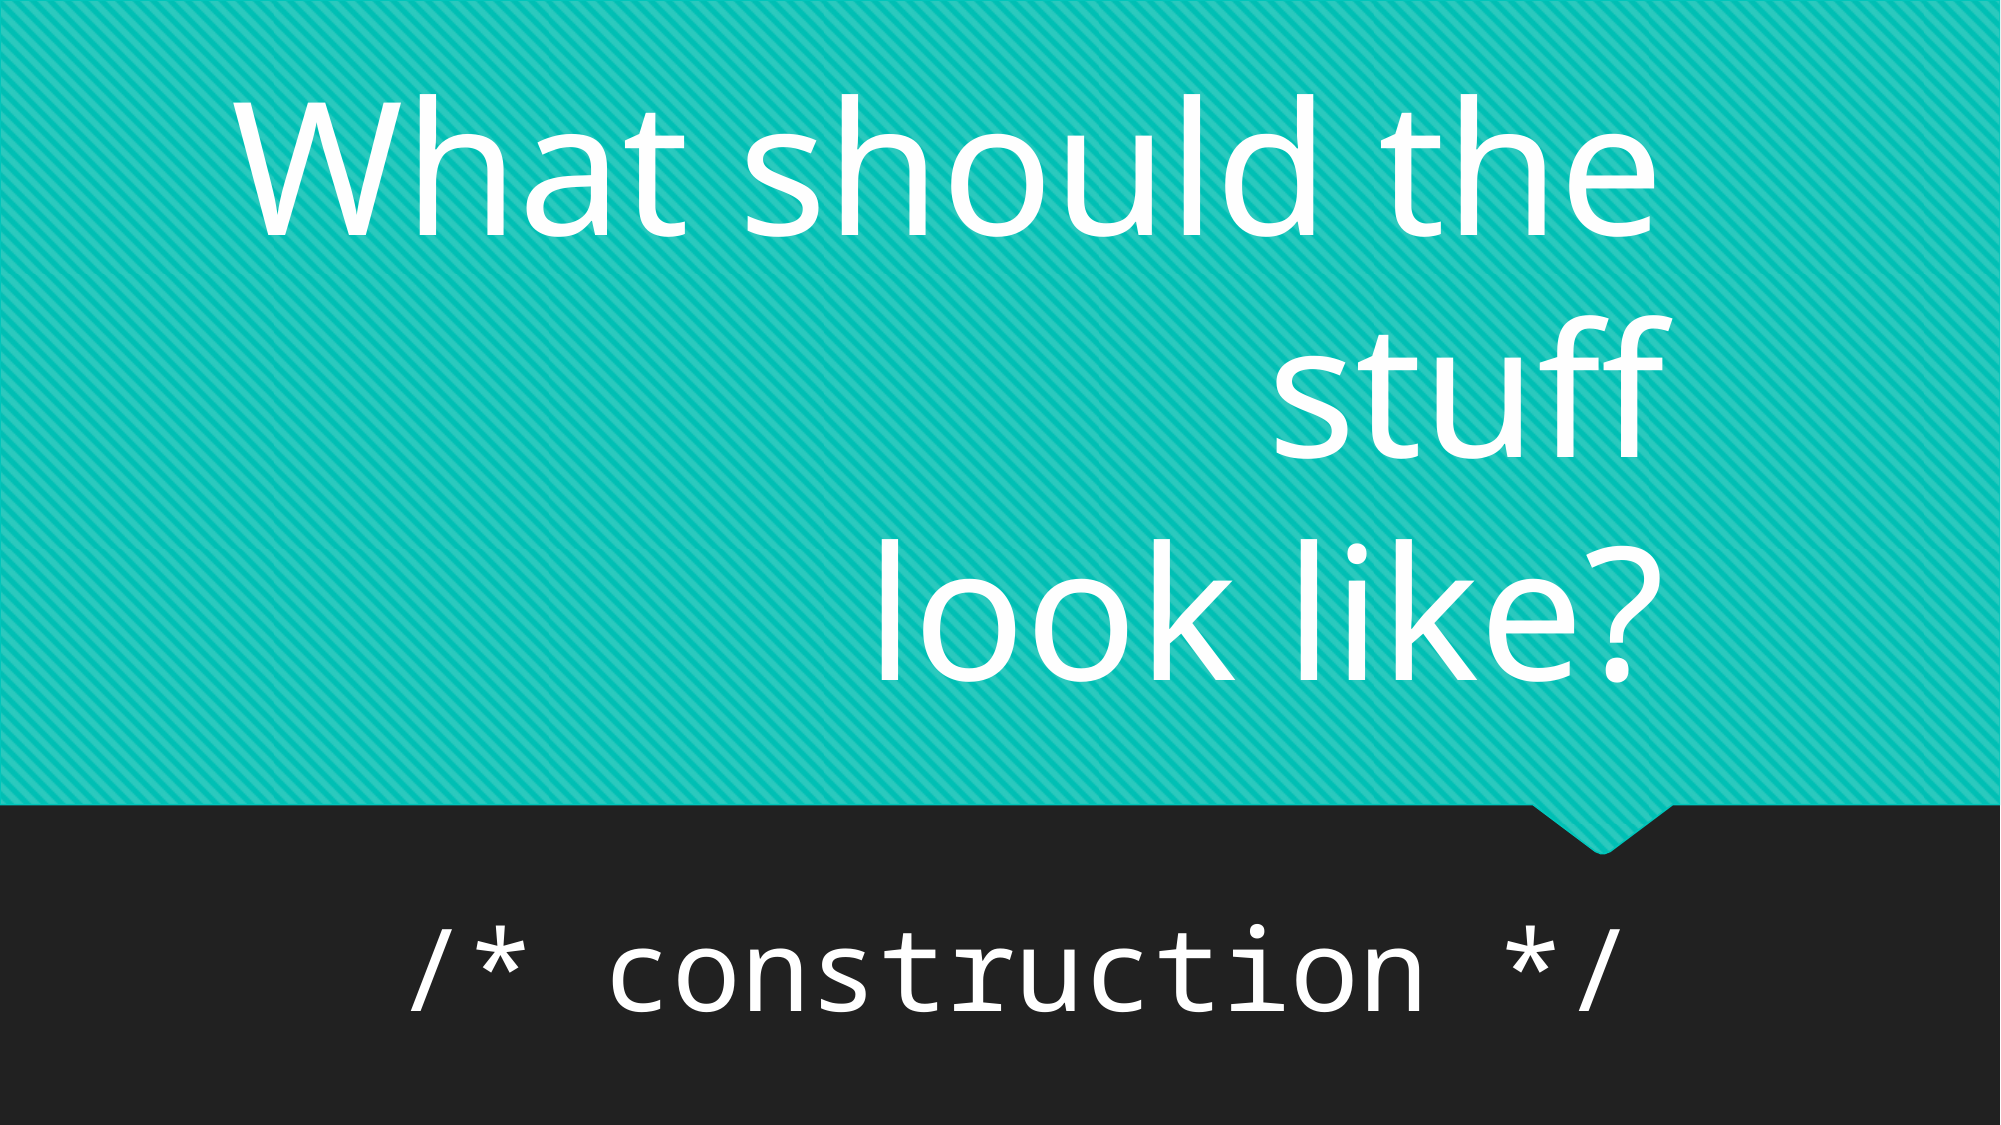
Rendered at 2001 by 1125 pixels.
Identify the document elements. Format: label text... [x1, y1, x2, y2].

picture [1, 1, 1999, 852]
title What should the stuff look like? [132, 484, 1681, 726]
list /* construction */ [0, 888, 1651, 961]
